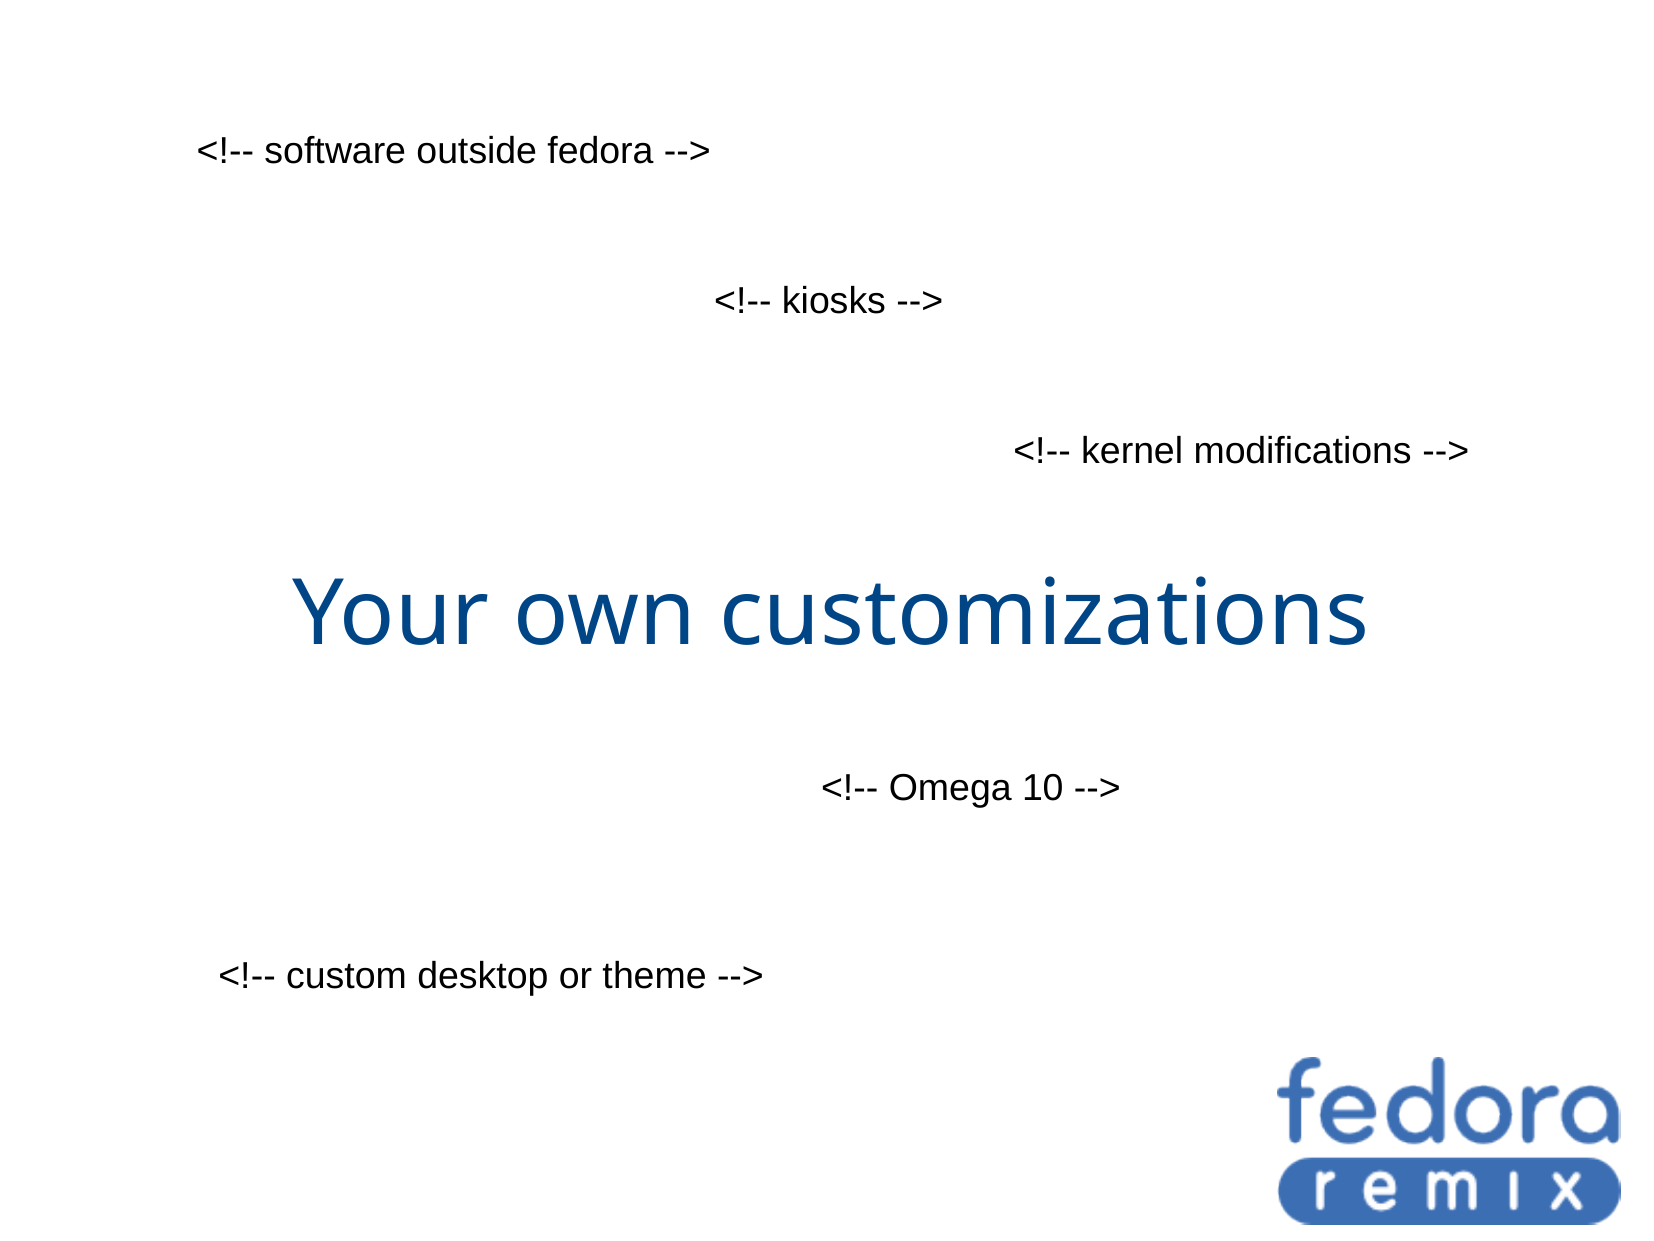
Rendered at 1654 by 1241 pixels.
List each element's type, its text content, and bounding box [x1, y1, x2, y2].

picture [1277, 1057, 1621, 1225]
text_box <!-- kernel modifications --> [945, 412, 1538, 488]
title Your own customizations [87, 505, 1576, 713]
subtitle <!-- custom desktop or theme --> [195, 937, 788, 1013]
text_box <!-- Omega 10 --> [675, 750, 1268, 826]
text_box <!-- software outside fedora --> [157, 112, 751, 188]
text_box <!-- kiosks --> [532, 262, 1126, 338]
